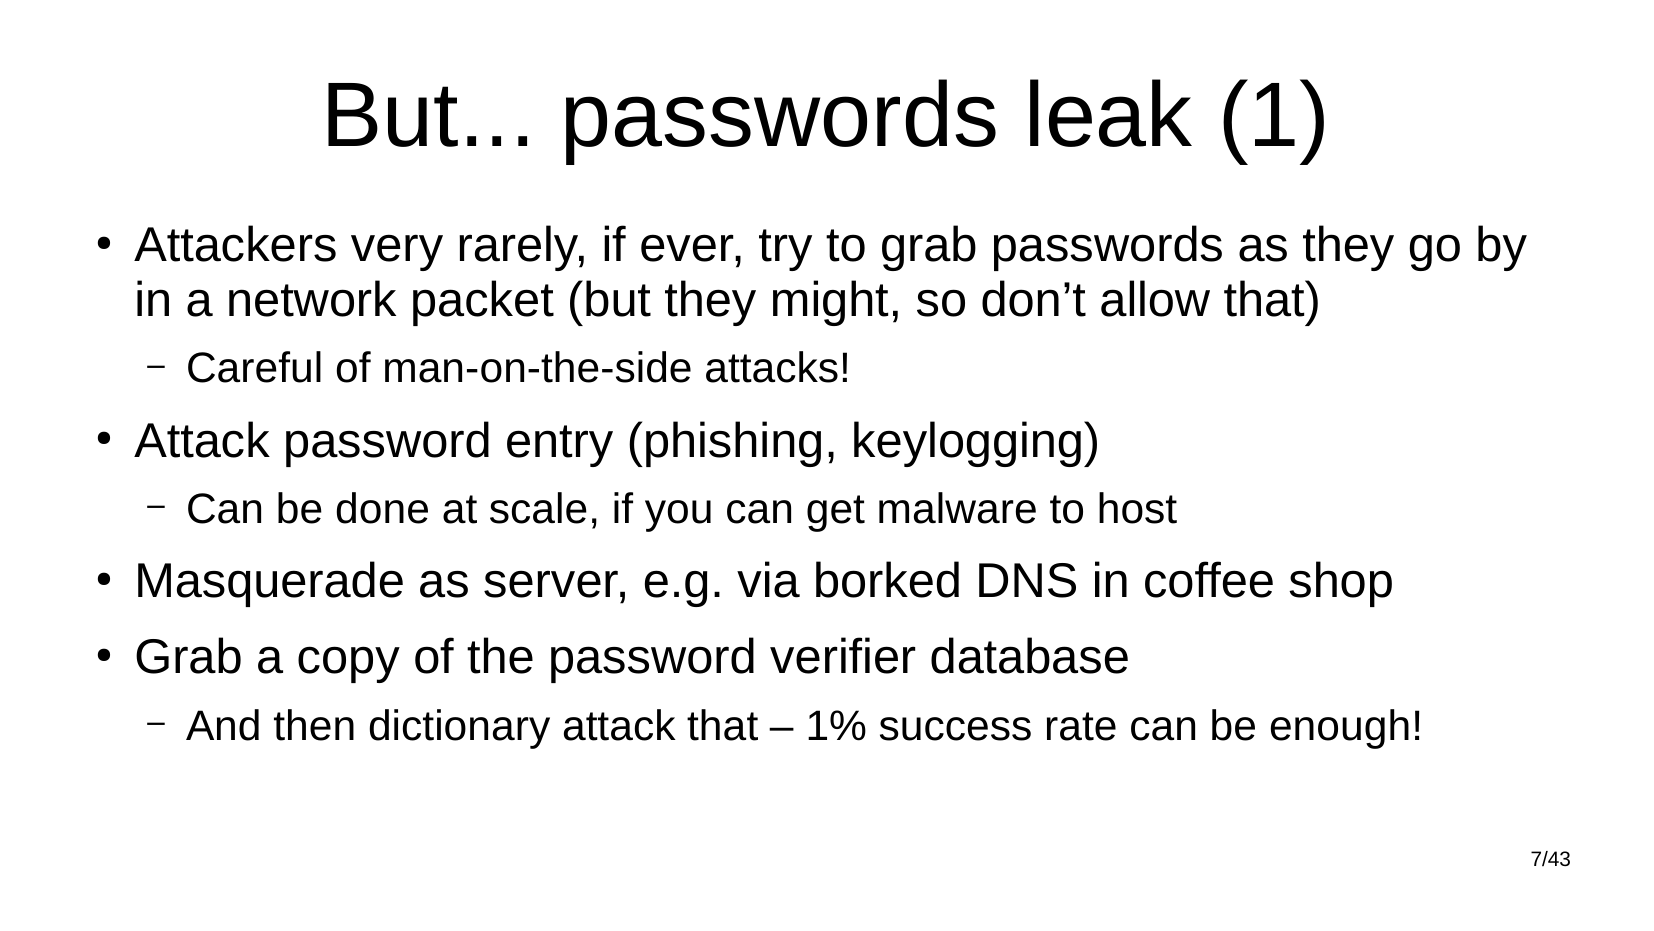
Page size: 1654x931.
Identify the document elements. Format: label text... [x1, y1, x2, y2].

list Attackers very rarely, if ever, try to grab passwords as they go by in a network packet (but they might, so don’t allow that) Careful of man-on-the-side attacks! Attack password entry (phishing, keylogging) Can be done at scale, if you can get malware to host Masquerade as server, e.g. via borked DNS in coffee shop Grab a copy of the password verifier database And then dictionary attack that – 1% success rate can be enough! [82, 217, 1571, 758]
title But... passwords leak (1) [82, 37, 1571, 193]
